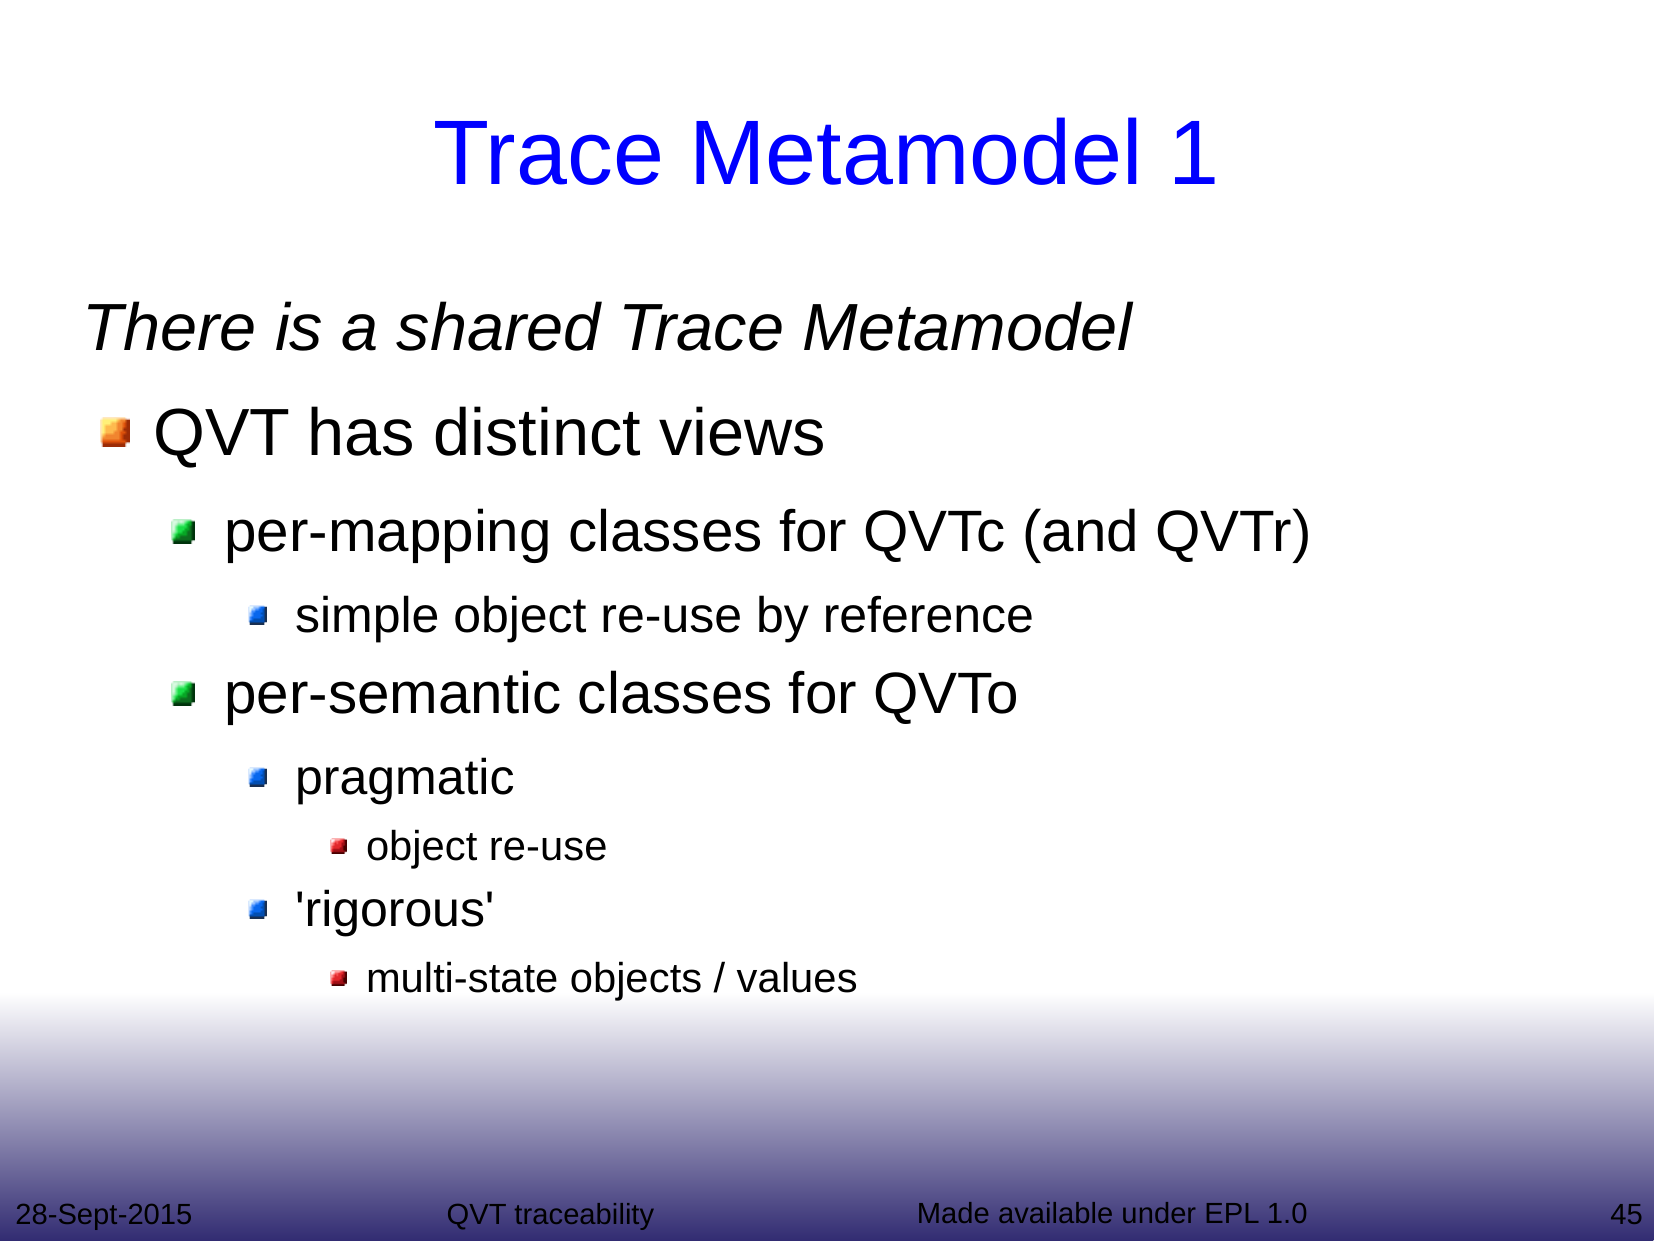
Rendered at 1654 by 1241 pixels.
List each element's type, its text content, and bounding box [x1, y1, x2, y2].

title Trace Metamodel 1 [82, 49, 1571, 257]
list There is a shared Trace Metamodel QVT has distinct views per-mapping classes for QVTc (and QVTr) simple object re-use by reference per-semantic classes for QVTo pragmatic object re-use 'rigorous' multi-state objects / values [82, 290, 1571, 1109]
